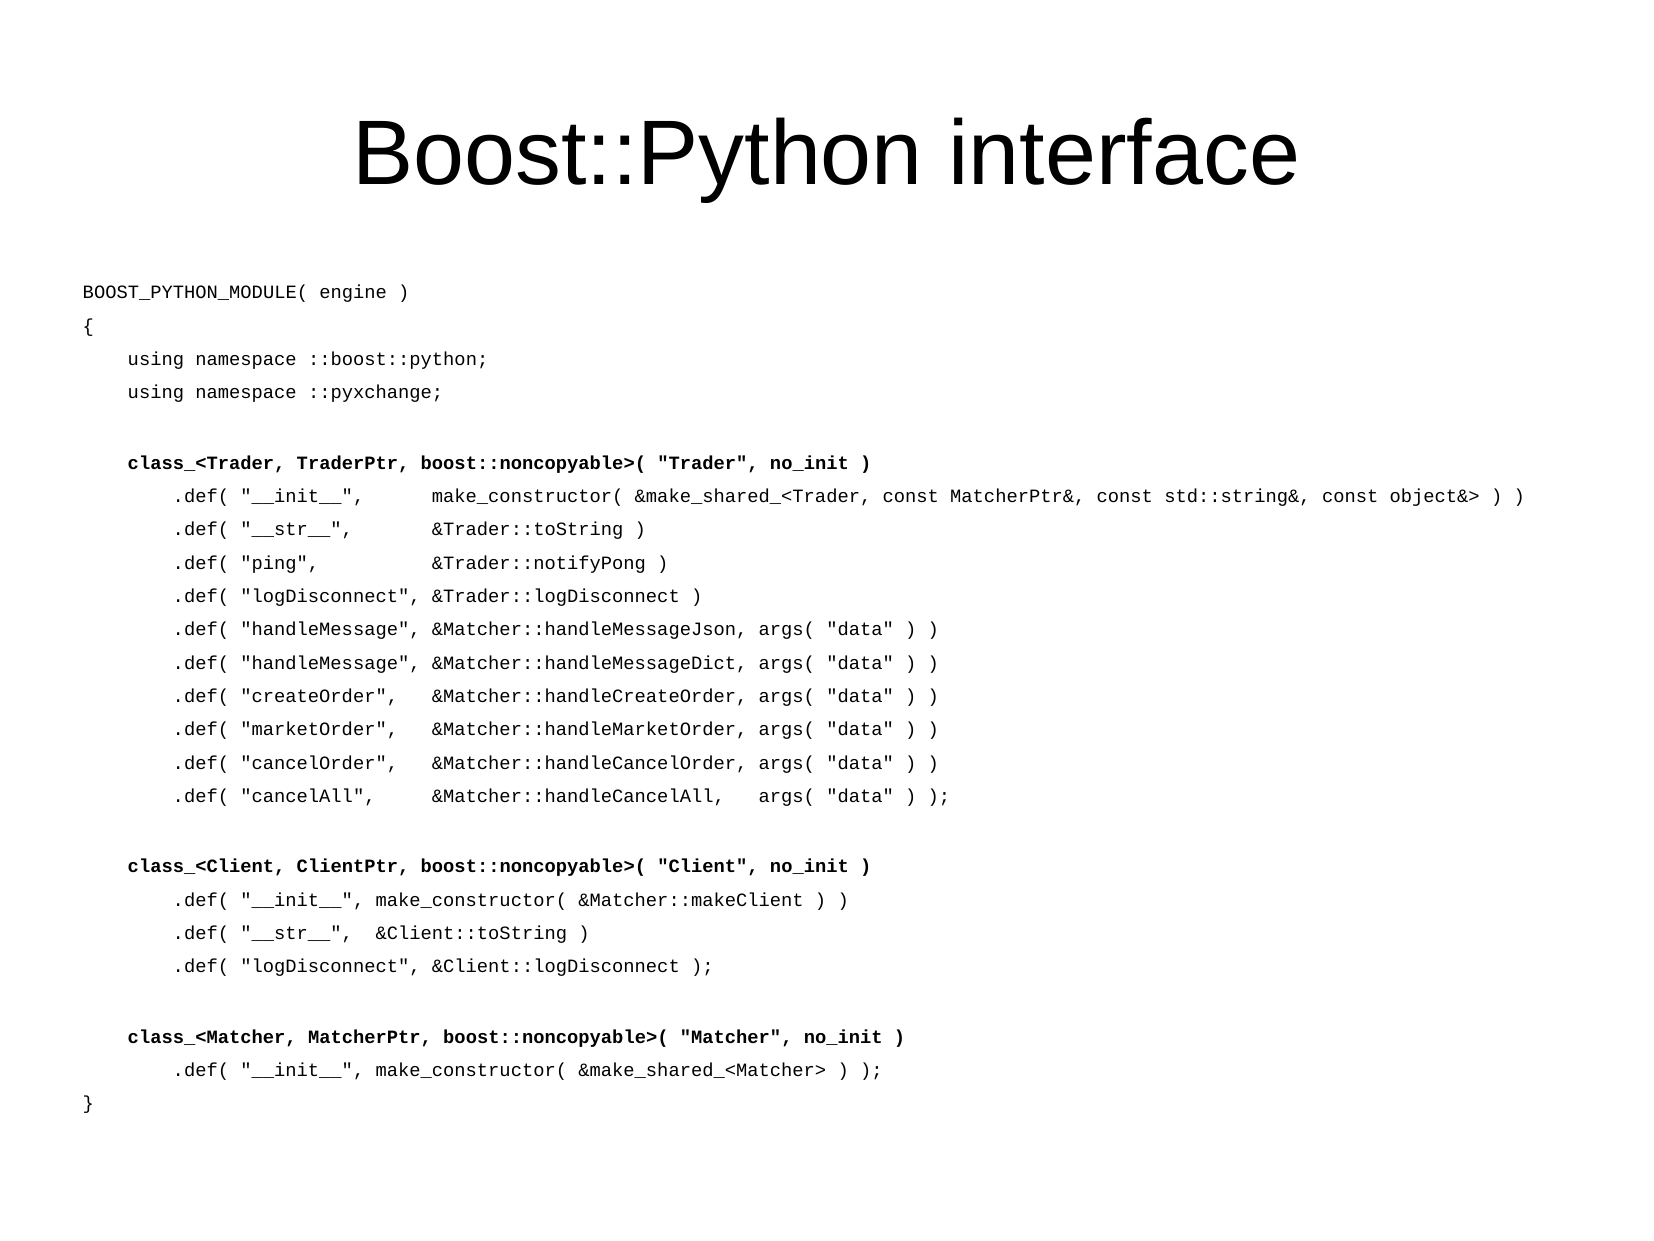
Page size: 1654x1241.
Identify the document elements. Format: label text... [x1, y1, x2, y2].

title Boost::Python interface [82, 49, 1571, 256]
list BOOST_PYTHON_MODULE( engine ) { using namespace ::boost::python; using namespace ::pyxchange; class_<Trader, TraderPtr, boost::noncopyable>( "Trader", no_init ) .def( "__init__", make_constructor( &make_shared_<Trader, const MatcherPtr&, const std::string&, const object&> ) ) .def( "__str__", &Trader::toString ) .def( "ping", &Trader::notifyPong ) .def( "logDisconnect", &Trader::logDisconnect ) .def( "handleMessage", &Matcher::handleMessageJson, args( "data" ) ) .def( "handleMessage", &Matcher::handleMessageDict, args( "data" ) ) .def( "createOrder", &Matcher::handleCreateOrder, args( "data" ) ) .def( "marketOrder", &Matcher::handleMarketOrder, args( "data" ) ) .def( "cancelOrder", &Matcher::handleCancelOrder, args( "data" ) ) .def( "cancelAll", &Matcher::handleCancelAll, args( "data" ) ); class_<Client, ClientPtr, boost::noncopyable>( "Client", no_init ) .def( "__init__", make_constructor( &Matcher::makeClient ) ) .def( "__str__", &Client::toString ) .def( "logDisconnect", &Client::logDisconnect ); class_<Matcher, MatcherPtr, boost::noncopyable>( "Matcher", no_init ) .def( "__init__", make_constructor( &make_shared_<Matcher> ) ); } [82, 256, 1571, 1126]
